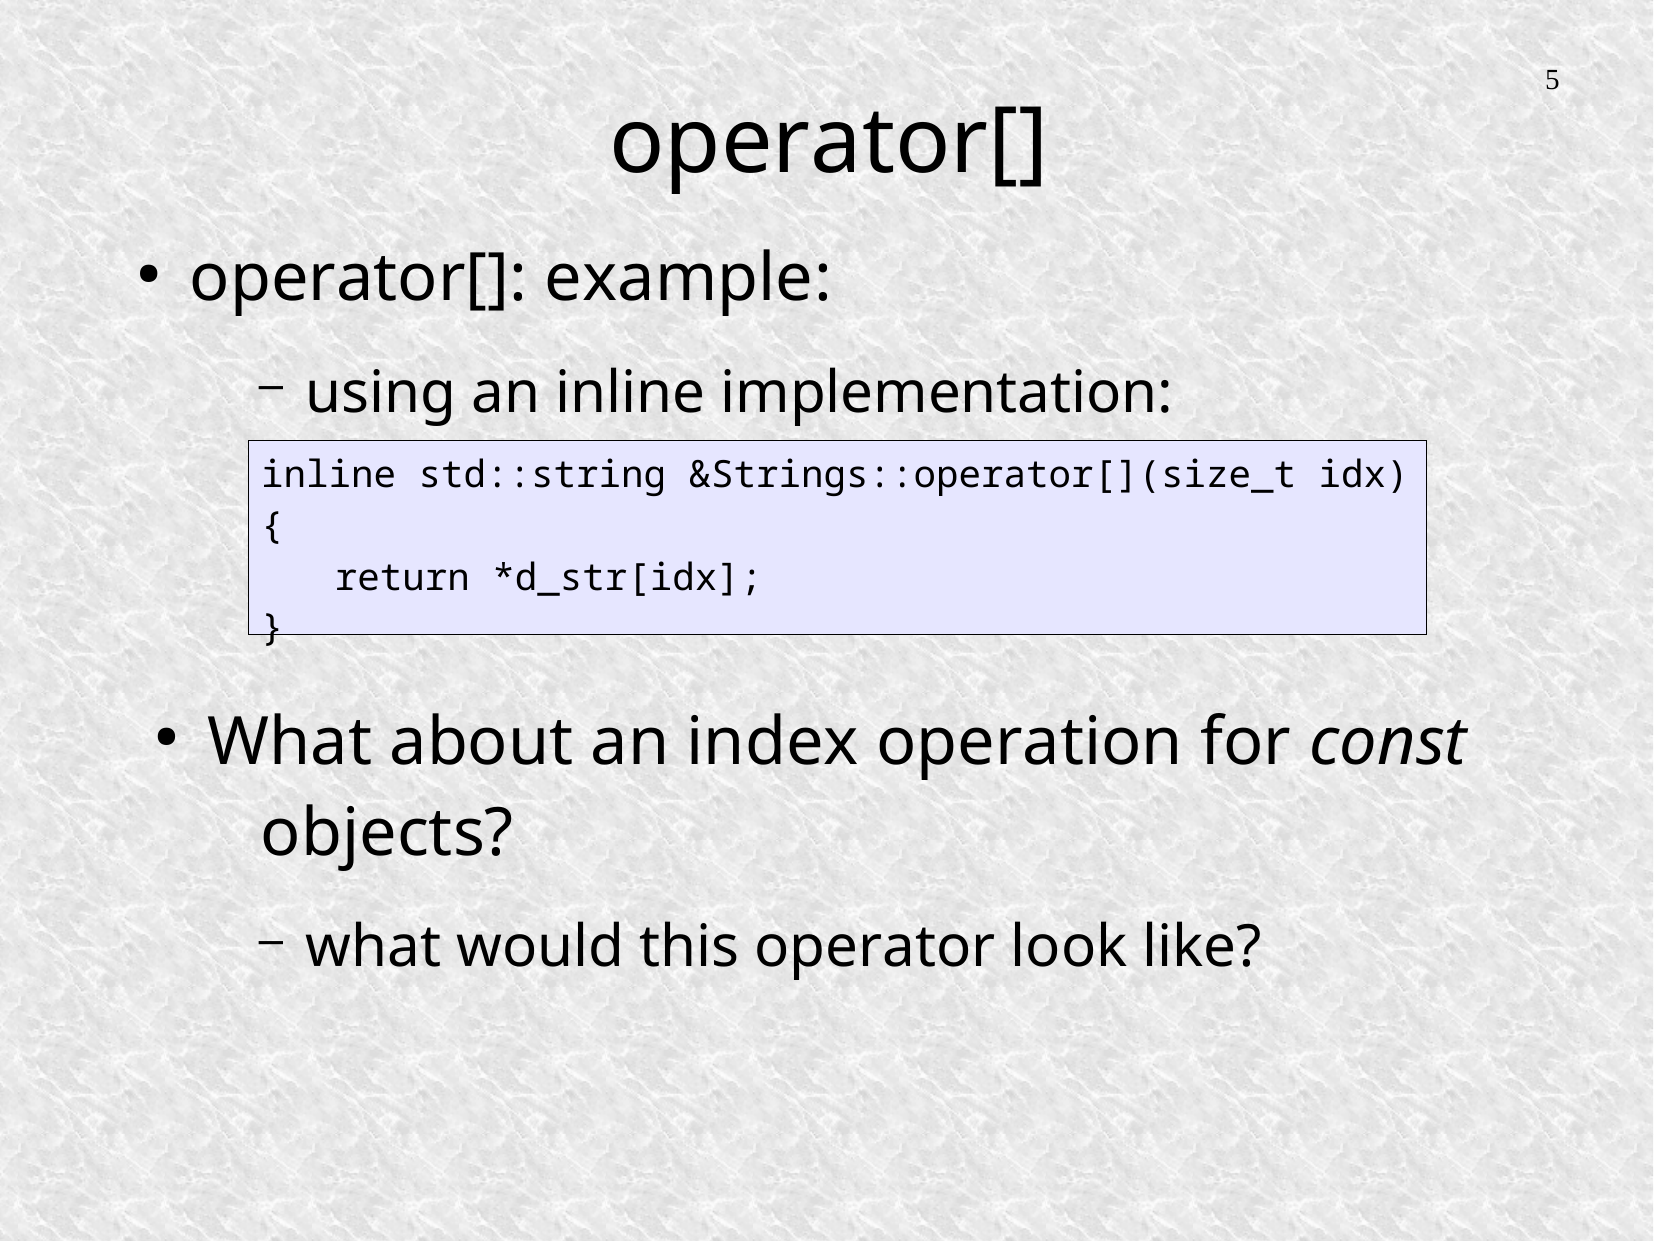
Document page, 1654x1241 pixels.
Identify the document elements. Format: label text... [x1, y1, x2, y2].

picture [0, 0, 1654, 1241]
text_box inline std::string &Strings::operator[](size_t idx) { return *d_str[idx]; } [260, 447, 1409, 675]
list operator[]: example: using an inline implementation: What about an index operation for const objects? what would this operator look like? [119, 229, 1531, 1012]
title operator[] [123, 33, 1536, 241]
